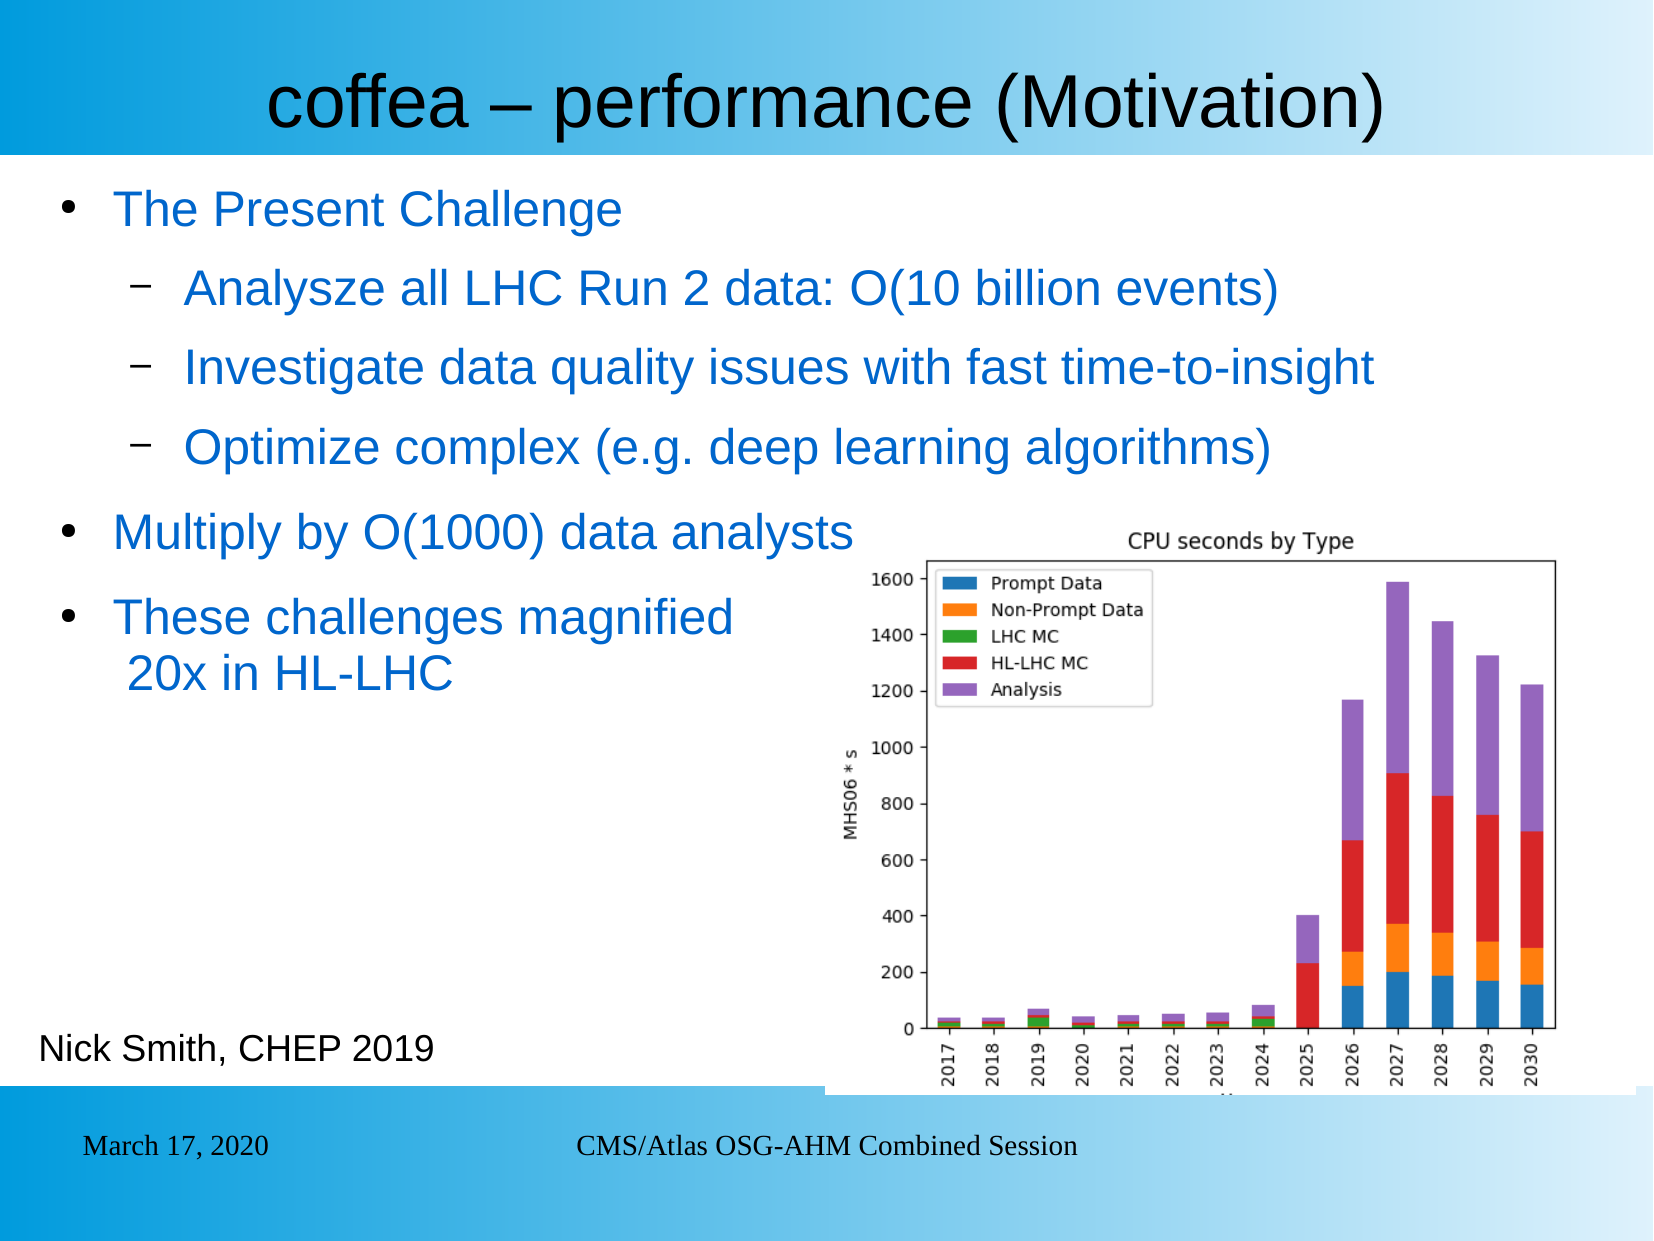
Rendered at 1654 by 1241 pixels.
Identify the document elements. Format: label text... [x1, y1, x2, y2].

title coffea – performance (Motivation) [82, 49, 1571, 155]
picture [825, 487, 1636, 1096]
list The Present Challenge Analysze all LHC Run 2 data: O(10 billion events) Investigate data quality issues with fast time-to-insight Optimize complex (e.g. deep learning algorithms) Multiply by O(1000) data analysts These challenges magnified 20x in HL-LHC [41, 180, 1531, 901]
text_box Nick Smith, CHEP 2019 [23, 1020, 451, 1077]
